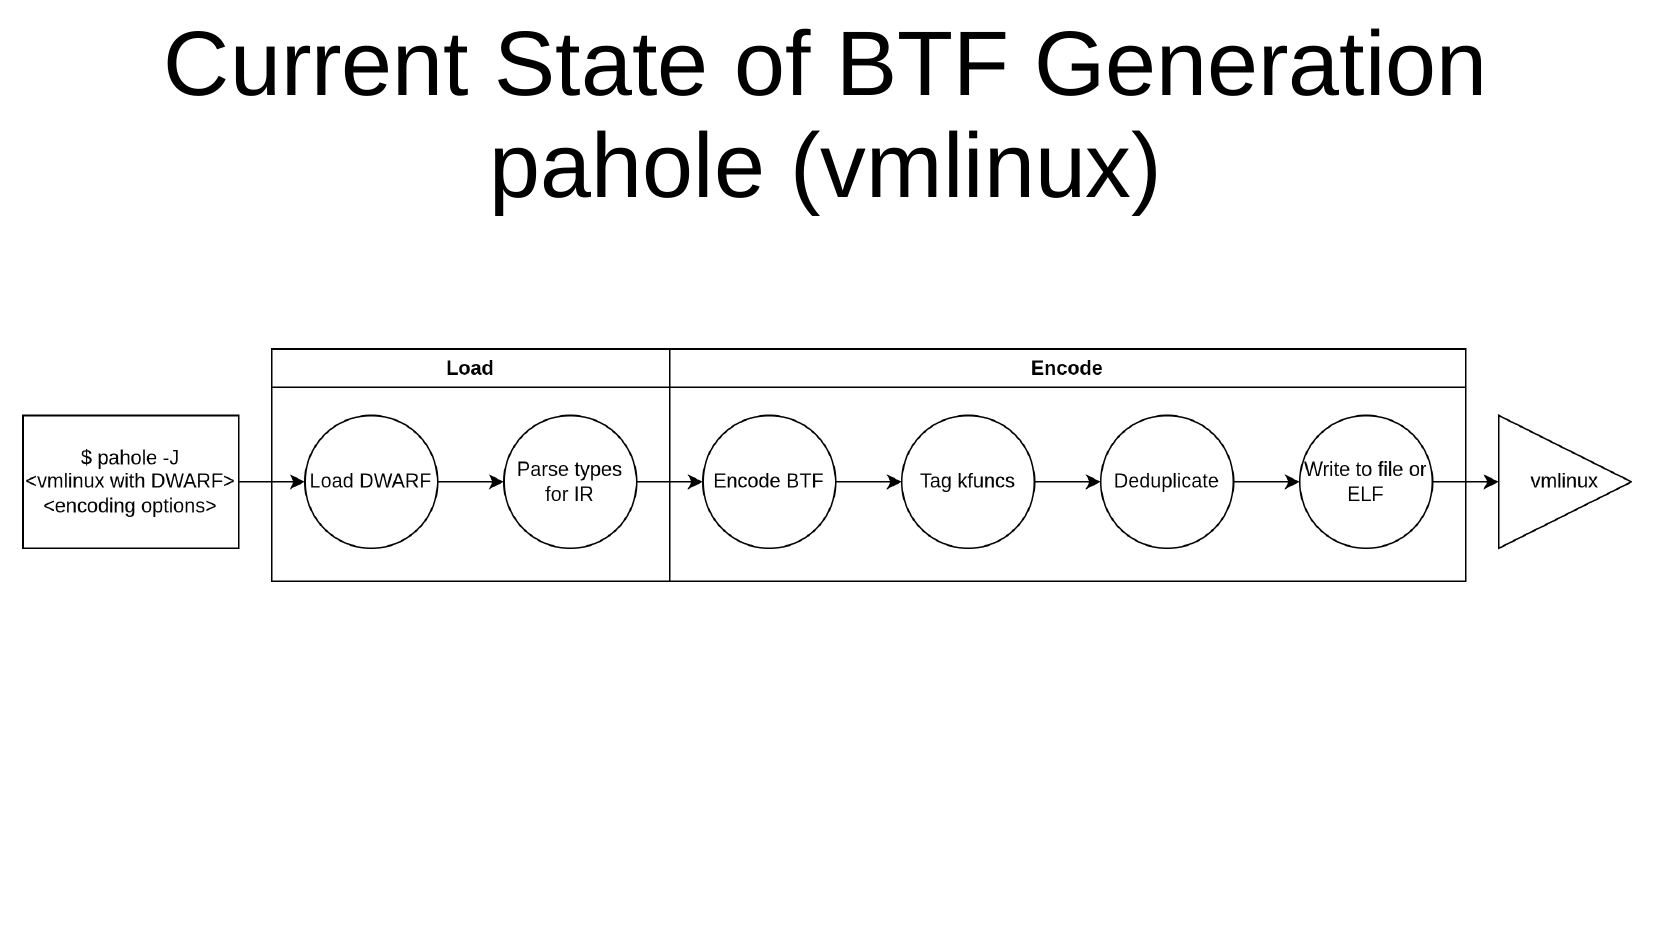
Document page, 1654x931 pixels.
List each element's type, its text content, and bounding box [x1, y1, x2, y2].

picture [22, 348, 1632, 582]
title Current State of BTF Generation pahole (vmlinux) [82, 12, 1571, 218]
